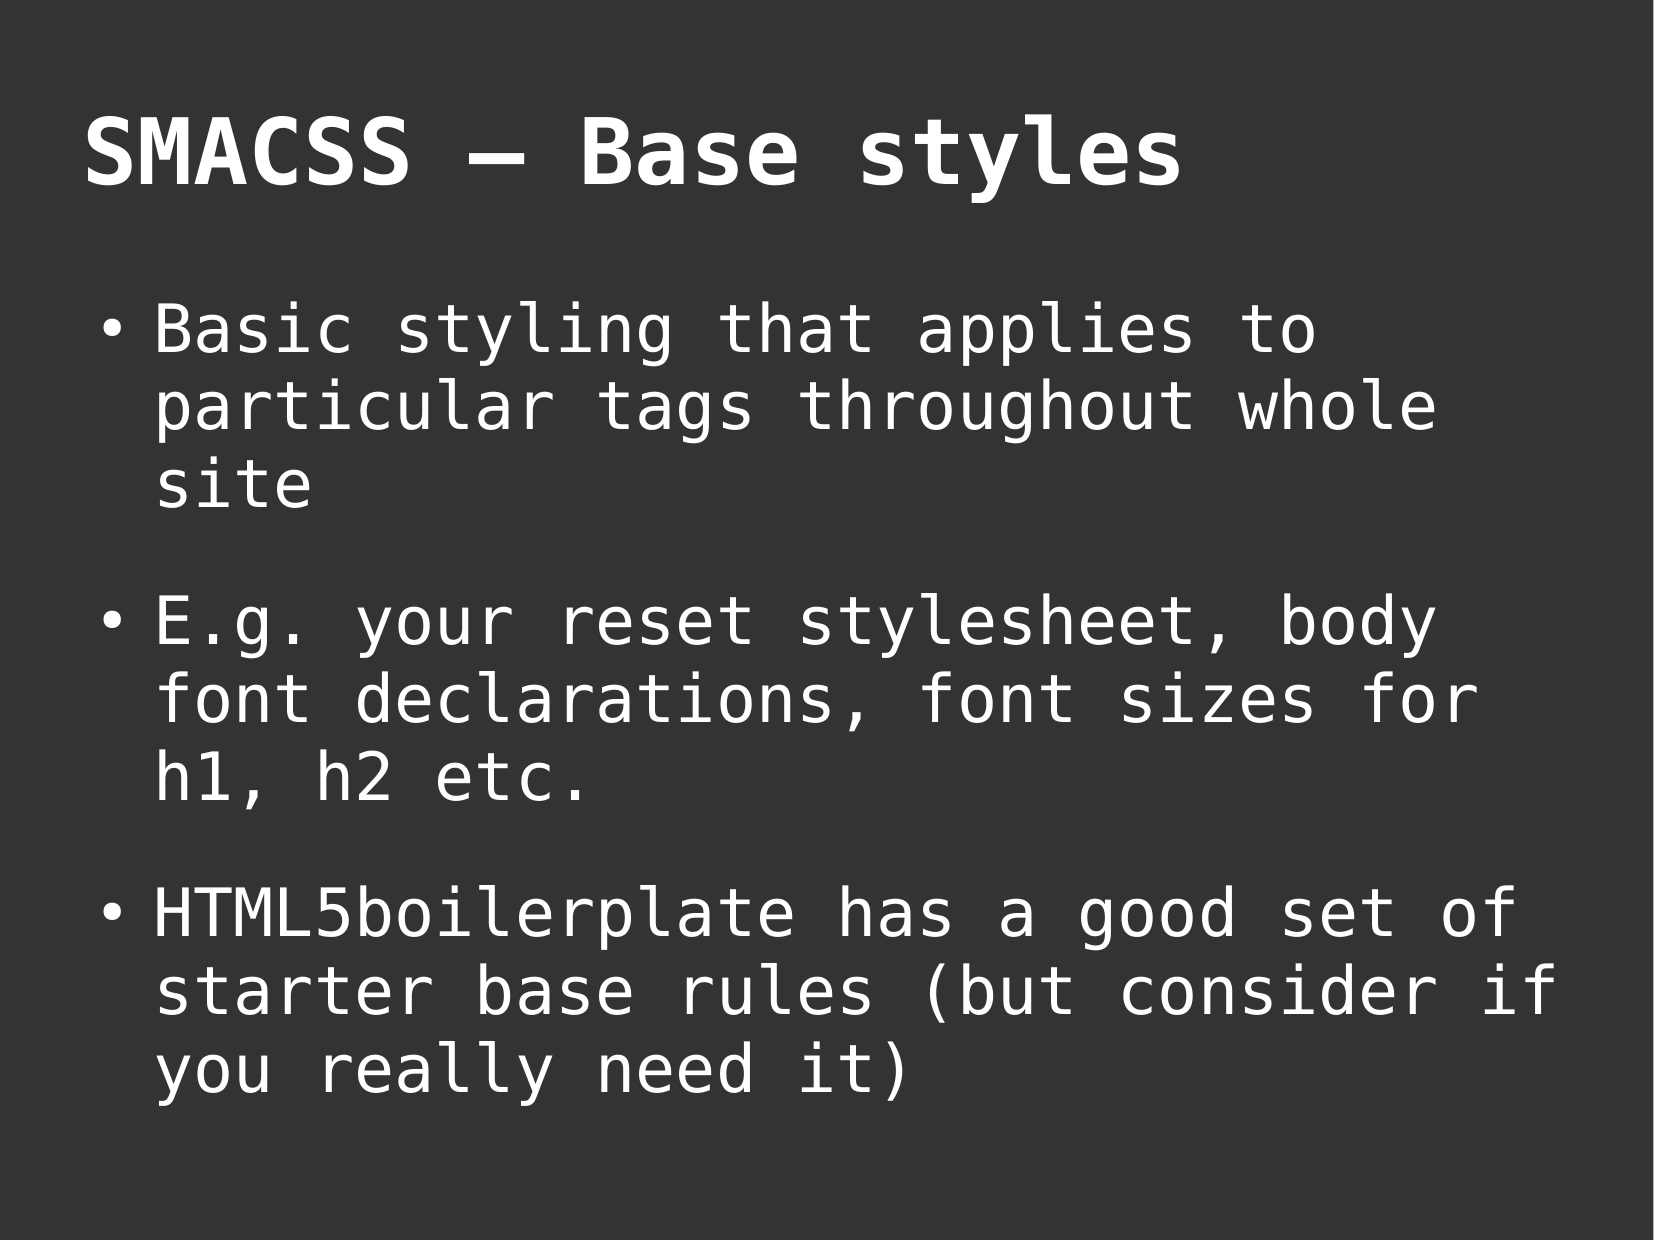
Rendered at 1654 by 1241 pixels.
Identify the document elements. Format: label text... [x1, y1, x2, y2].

title SMACSS – Base styles [82, 49, 1571, 257]
list Basic styling that applies to particular tags throughout whole site E.g. your reset stylesheet, body font declarations, font sizes for h1, h2 etc. HTML5boilerplate has a good set of starter base rules (but consider if you really need it) [82, 290, 1571, 1182]
